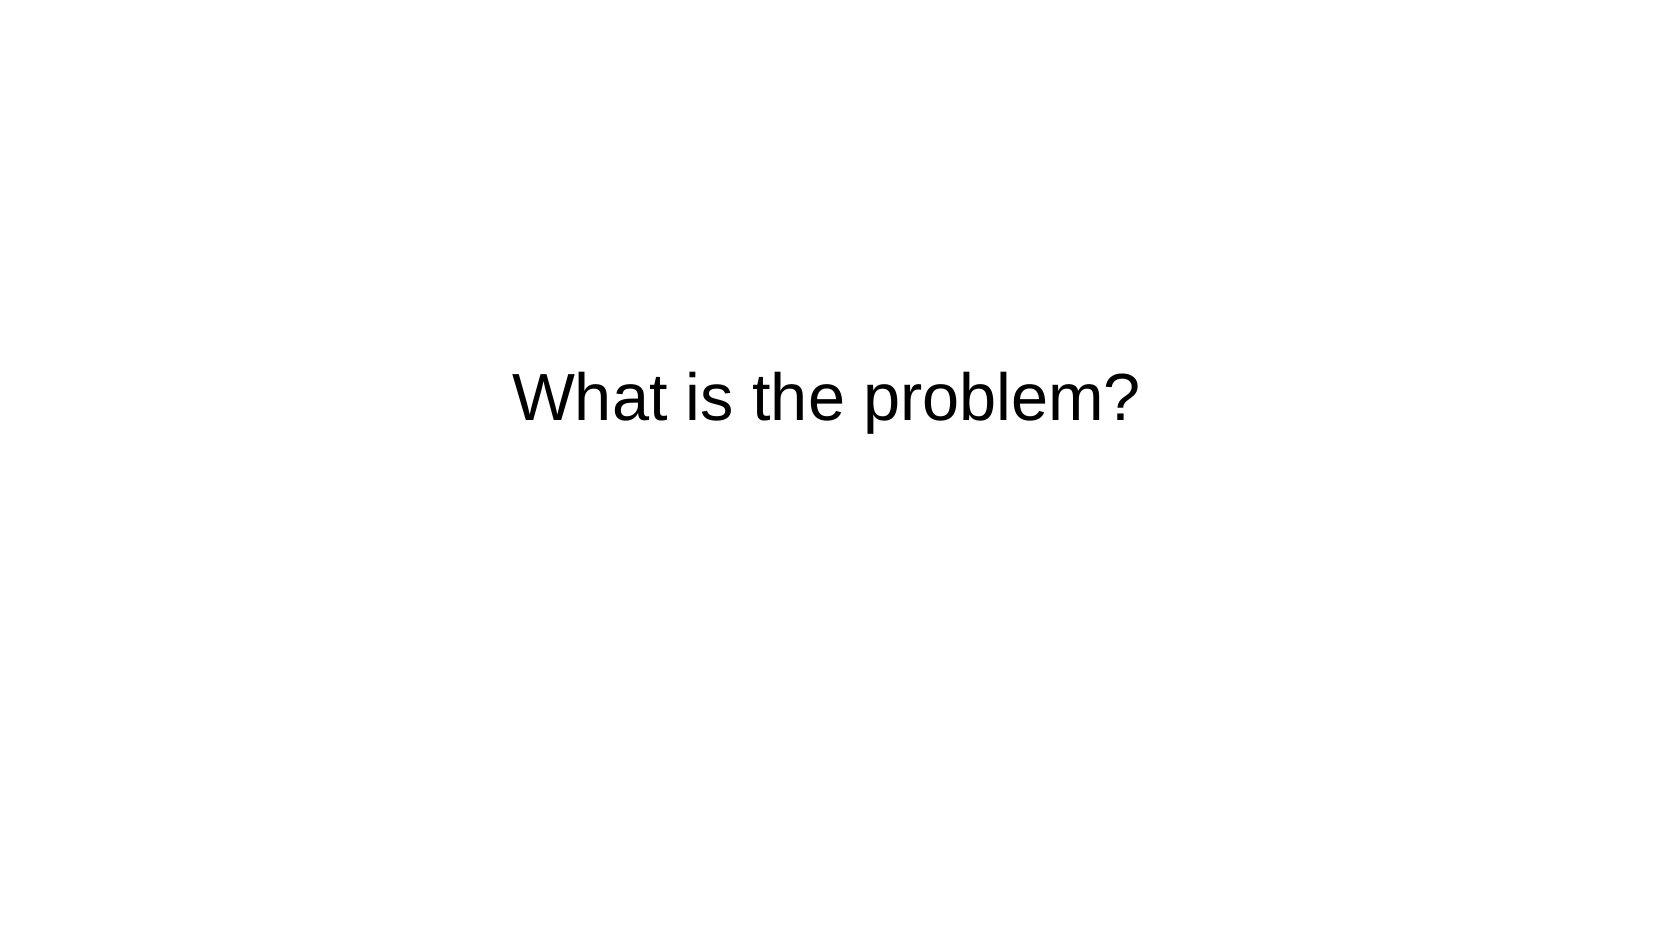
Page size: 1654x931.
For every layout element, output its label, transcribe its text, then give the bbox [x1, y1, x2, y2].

subtitle What is the problem? [82, 37, 1571, 758]
